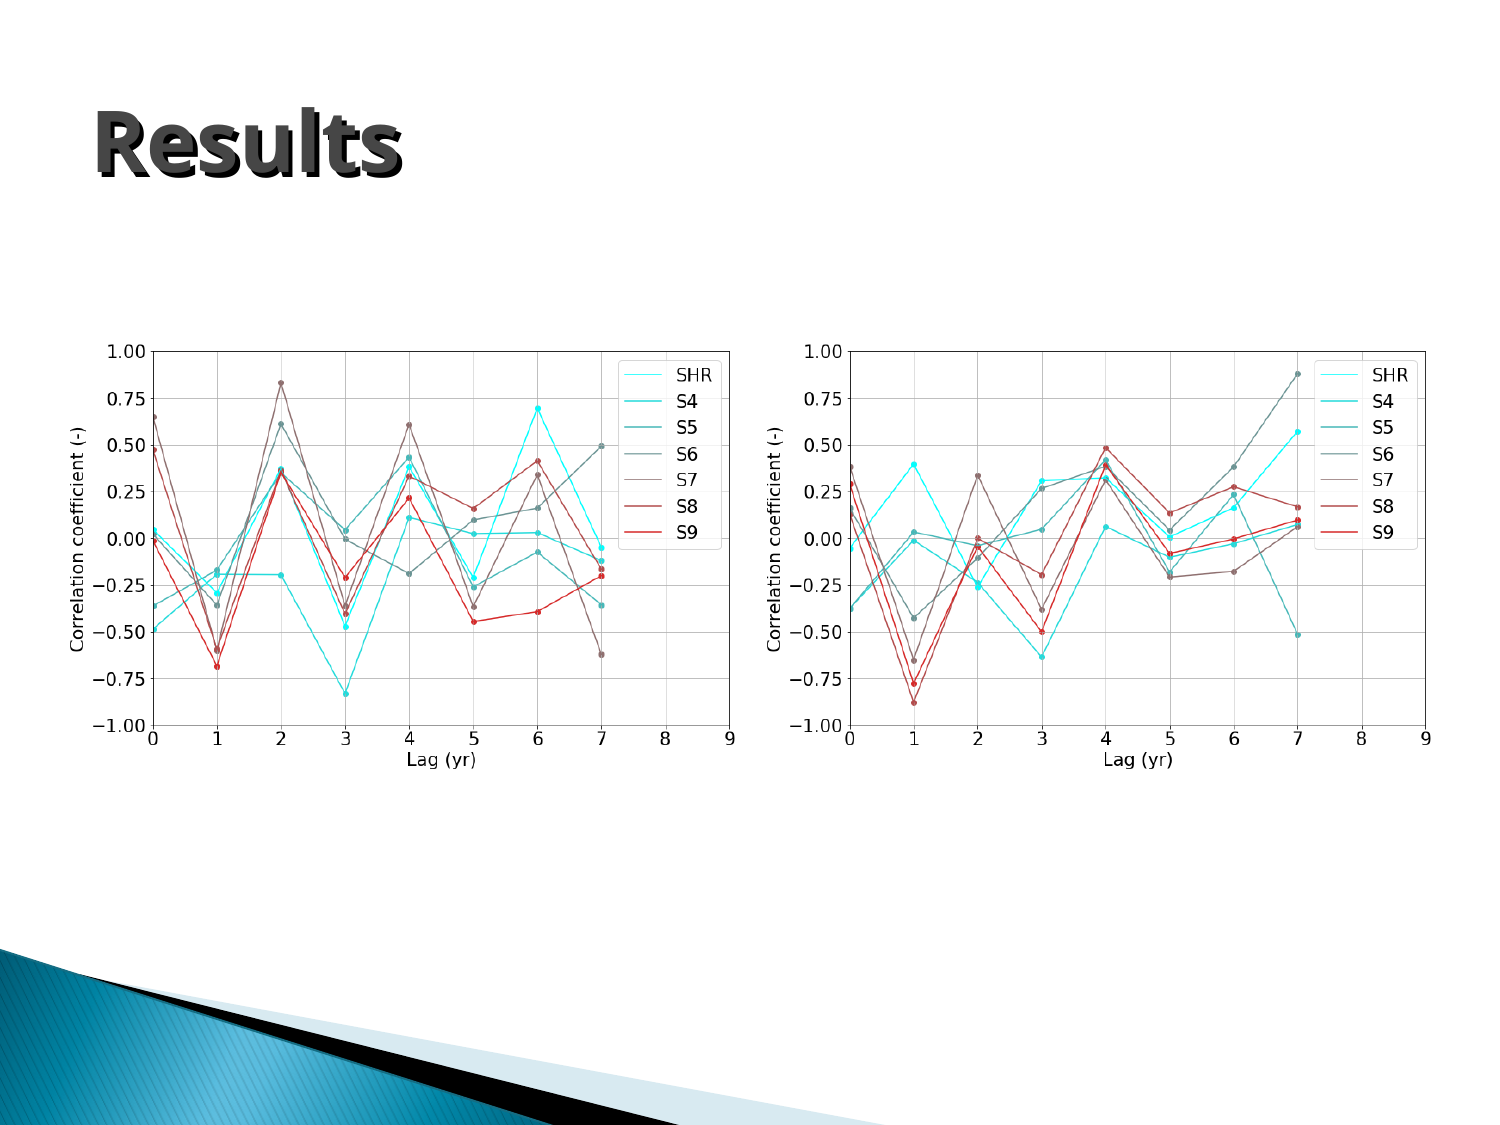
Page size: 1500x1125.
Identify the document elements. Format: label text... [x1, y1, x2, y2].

title Results [75, 45, 1426, 233]
picture [761, 338, 1437, 775]
picture [64, 338, 741, 775]
